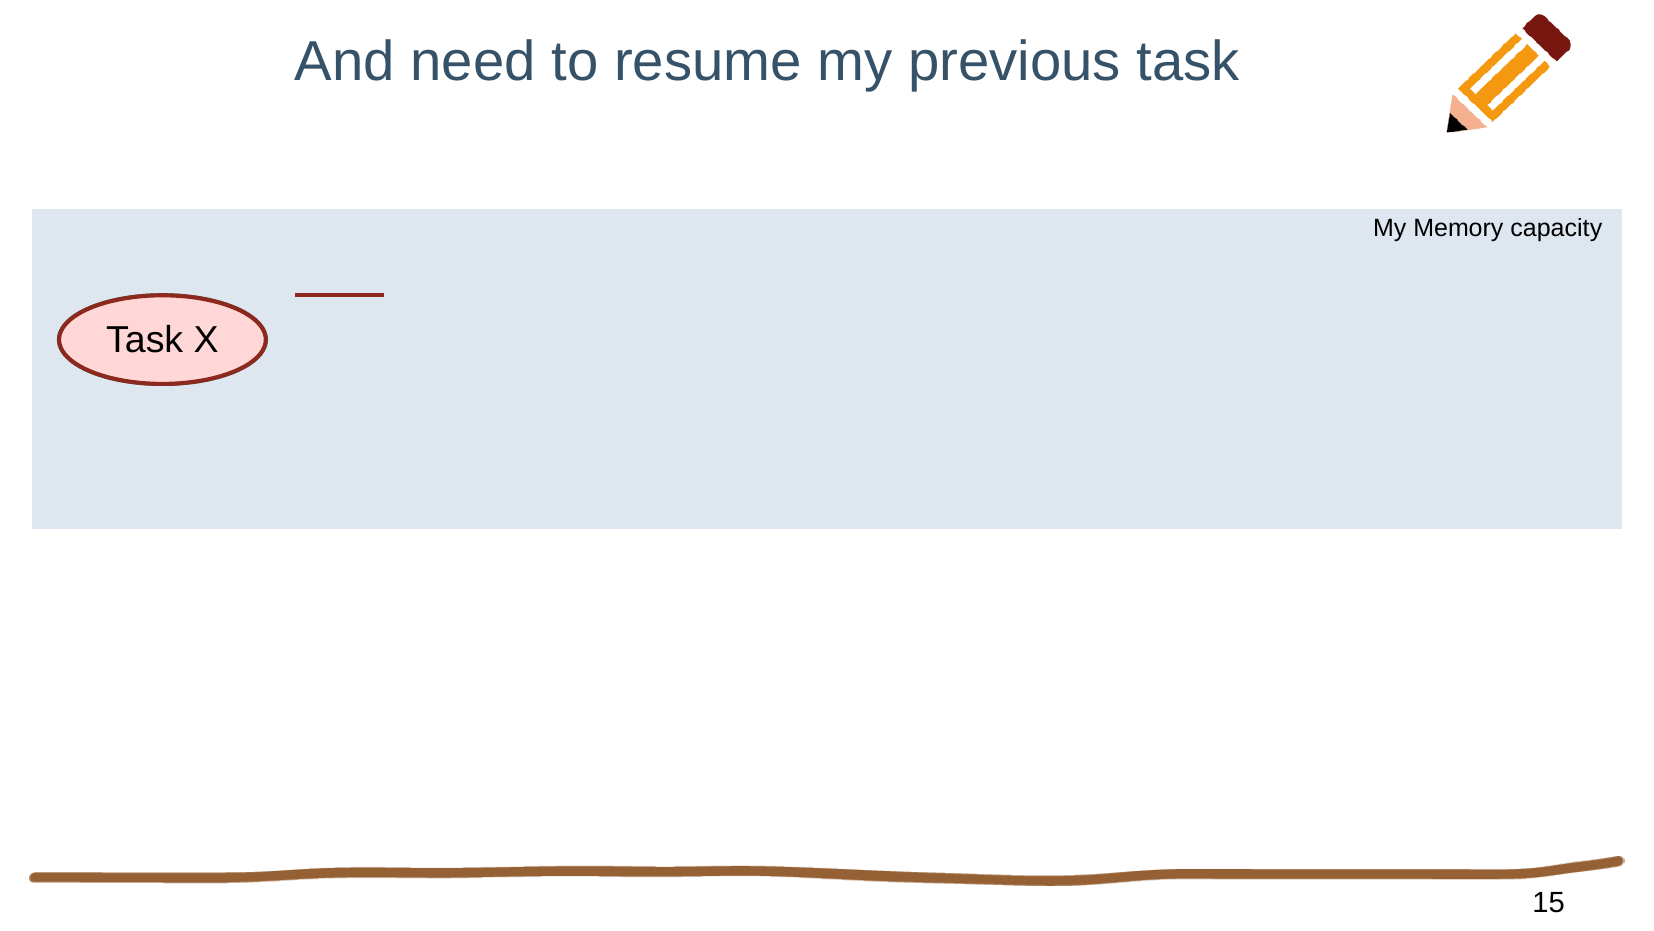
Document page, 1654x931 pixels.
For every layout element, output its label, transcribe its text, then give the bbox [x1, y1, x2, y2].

picture [29, 856, 1625, 886]
text_box My Memory capacity [1358, 206, 1618, 250]
text_box Task X [59, 295, 257, 384]
text_box [29, 206, 1625, 532]
title And need to resume my previous task [88, 29, 1447, 206]
picture [1446, 14, 1571, 133]
